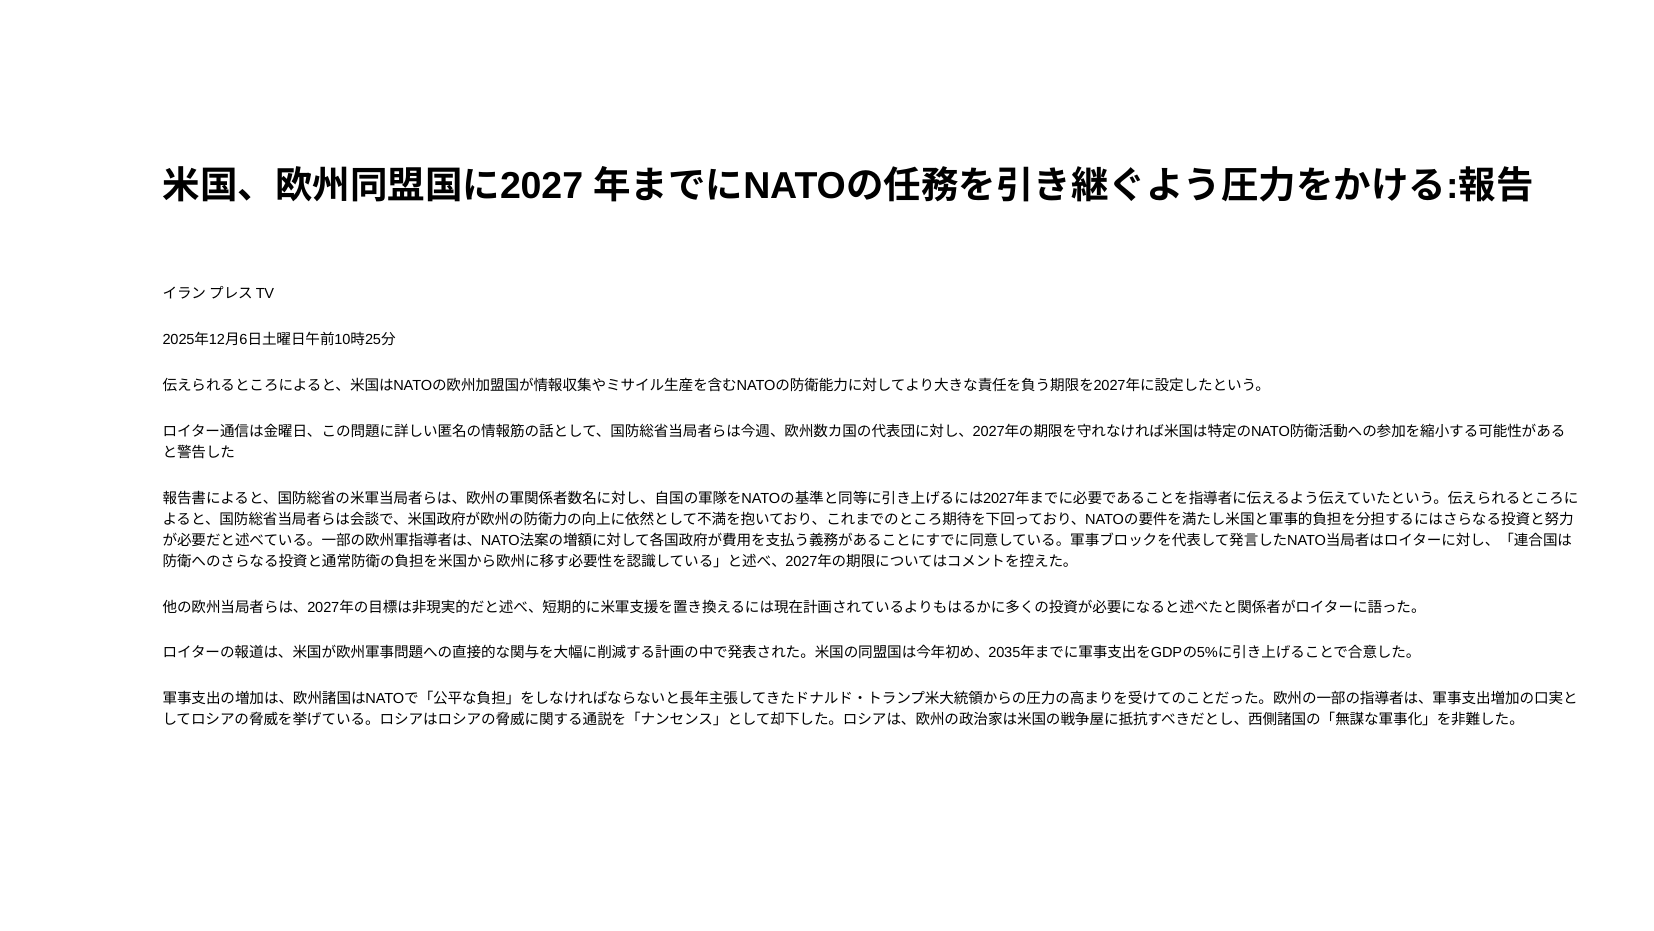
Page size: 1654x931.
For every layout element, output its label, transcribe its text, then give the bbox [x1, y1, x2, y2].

text_box 米国、欧州同盟国に2027 年までにNATOの任務を引き継ぐよう圧力をかける:報告 イラン プレス TV 2025年12月6日土曜日午前10時25分 伝えられるところによると、米国はNATOの欧州加盟国が情報収集やミサイル生産を含むNATOの防衛能力に対してより大きな責任を負う期限を2027年に設定したという。 ロイター通信は金曜日、この問題に詳しい匿名の情報筋の話として、国防総省当局者らは今週、欧州数カ国の代表団に対し、2027年の期限を守れなければ米国は特定のNATO防衛活動への参加を縮小する可能性があると警告した 報告書によると、国防総省の米軍当局者らは、欧州の軍関係者数名に対し、自国の軍隊をNATOの基準と同等に引き上げるには2027年までに必要であることを指導者に伝えるよう伝えていたという。伝えられるところによると、国防総省当局者らは会談で、米国政府が欧州の防衛力の向上に依然として不満を抱いており、これまでのところ期待を下回っており、NATOの要件を満たし米国と軍事的負担を分担するにはさらなる投資と努力が必要だと述べている。一部の欧州軍指導者は、NATO法案の増額に対して各国政府が費用を支払う義務があることにすでに同意している。軍事ブロックを代表して発言したNATO当局者はロイターに対し、「連合国は防衛へのさらなる投資と通常防衛の負担を米国から欧州に移す必要性を認識している」と述べ、2027年の期限についてはコメントを控えた。 他の欧州当局者らは、2027年の目標は非現実的だと述べ、短期的に米軍支援を置き換えるには現在計画されているよりもはるかに多くの投資が必要になると述べたと関係者がロイターに語った。 ロイターの報道は、米国が欧州軍事問題への直接的な関与を大幅に削減する計画の中で発表された。米国の同盟国は今年初め、2035年までに軍事支出をGDPの5%に引き上げることで合意した。 軍事支出の増加は、欧州諸国はNATOで「公平な負担」をしなければならないと長年主張してきたドナルド・トランプ米大統領からの圧力の高まりを受けてのことだった。欧州の一部の指導者は、軍事支出増加の口実としてロシアの脅威を挙げている。ロシアはロシアの脅威に関する通説を「ナンセンス」として却下した。ロシアは、欧州の政治家は米国の戦争屋に抵抗すべきだとし、西側諸国の「無謀な軍事化」を非難した。 [147, 147, 1595, 744]
